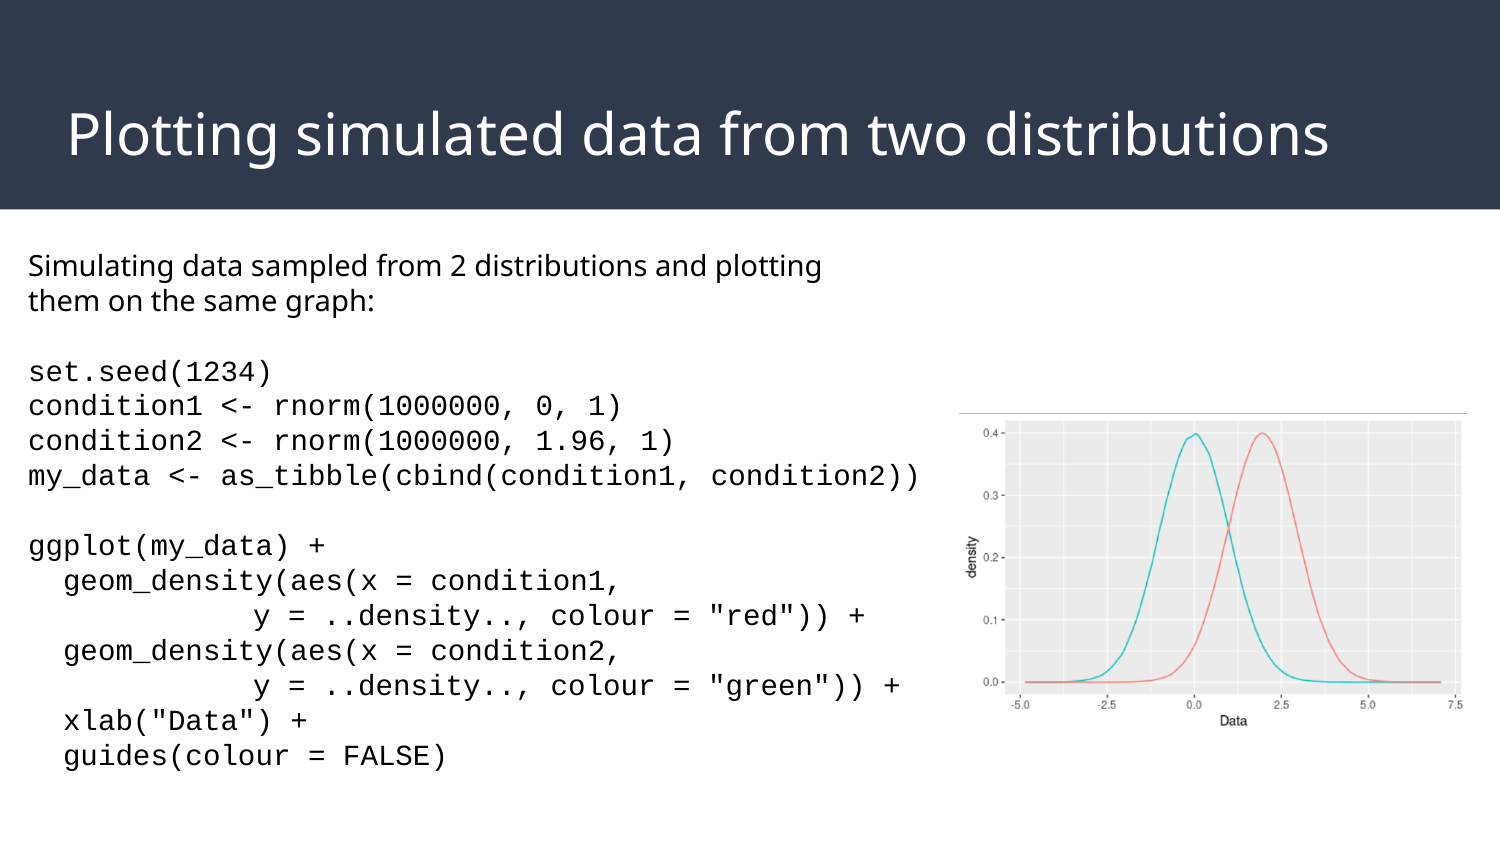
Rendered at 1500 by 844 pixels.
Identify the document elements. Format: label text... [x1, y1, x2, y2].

picture [959, 413, 1467, 734]
text_box Simulating data sampled from 2 distributions and plotting them on the same graph: set.seed(1234) condition1 <- rnorm(1000000, 0, 1) condition2 <- rnorm(1000000, 1.96, 1) my_data <- as_tibble(cbind(condition1, condition2)) ggplot(my_data) + geom_density(aes(x = condition1, y = ..density.., colour = "red")) + geom_density(aes(x = condition2, y = ..density.., colour = "green")) + xlab("Data") + guides(colour = FALSE) [13, 231, 943, 844]
title Plotting simulated data from two distributions [51, 82, 1449, 185]
